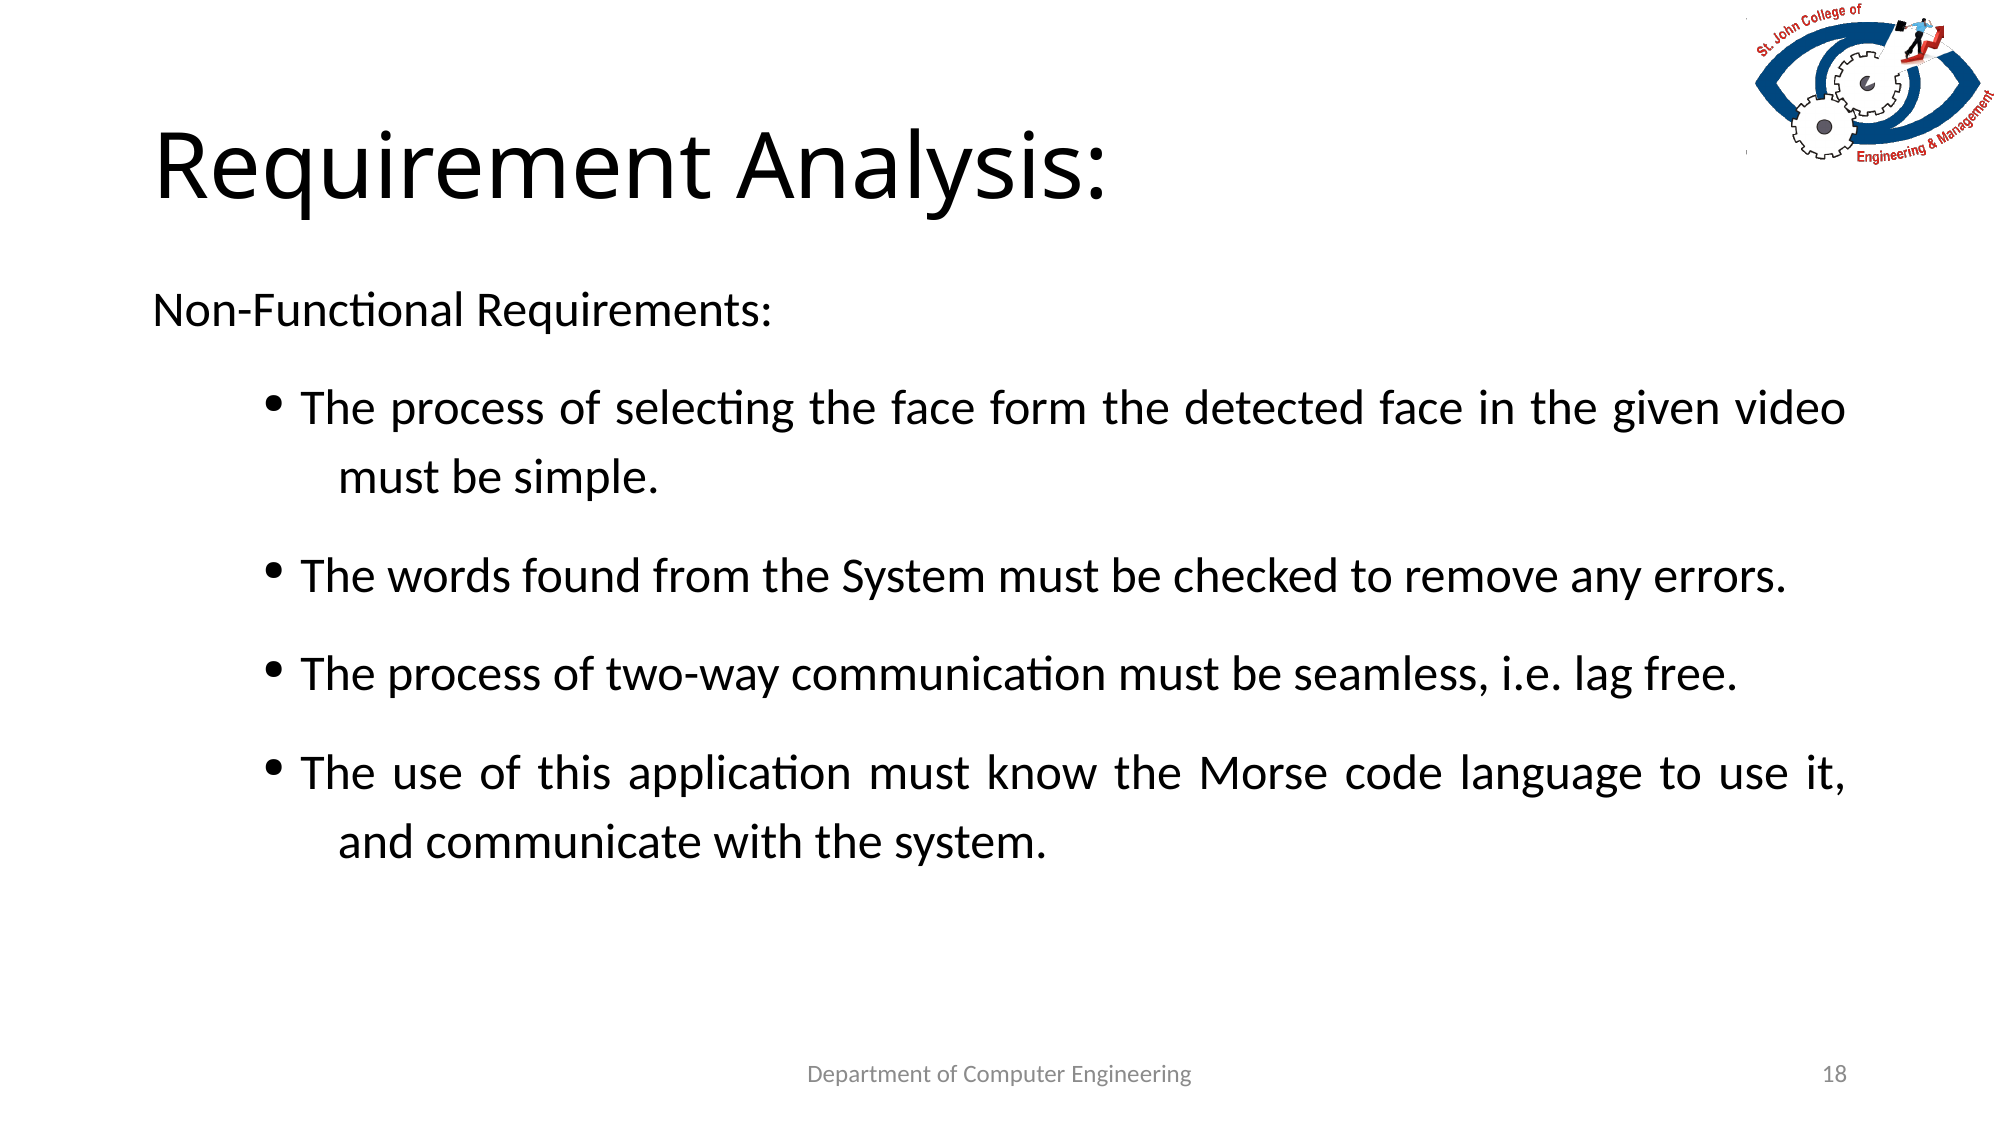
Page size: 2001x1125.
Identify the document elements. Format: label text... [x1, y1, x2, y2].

slide_number 32 [1412, 1042, 1863, 1103]
list Non-Functional Requirements: The process of selecting the face form the detected face in the given video must be simple. The words found from the System must be checked to remove any errors. The process of two-way communication must be seamless, i.e. lag free. The use of this application must know the Morse code language to use it, and communicate with the system. [137, 259, 1863, 974]
footer Department of Computer Engineering [662, 1042, 1338, 1103]
title Requirement Analysis: [137, 59, 1863, 259]
picture [1746, 0, 2000, 168]
